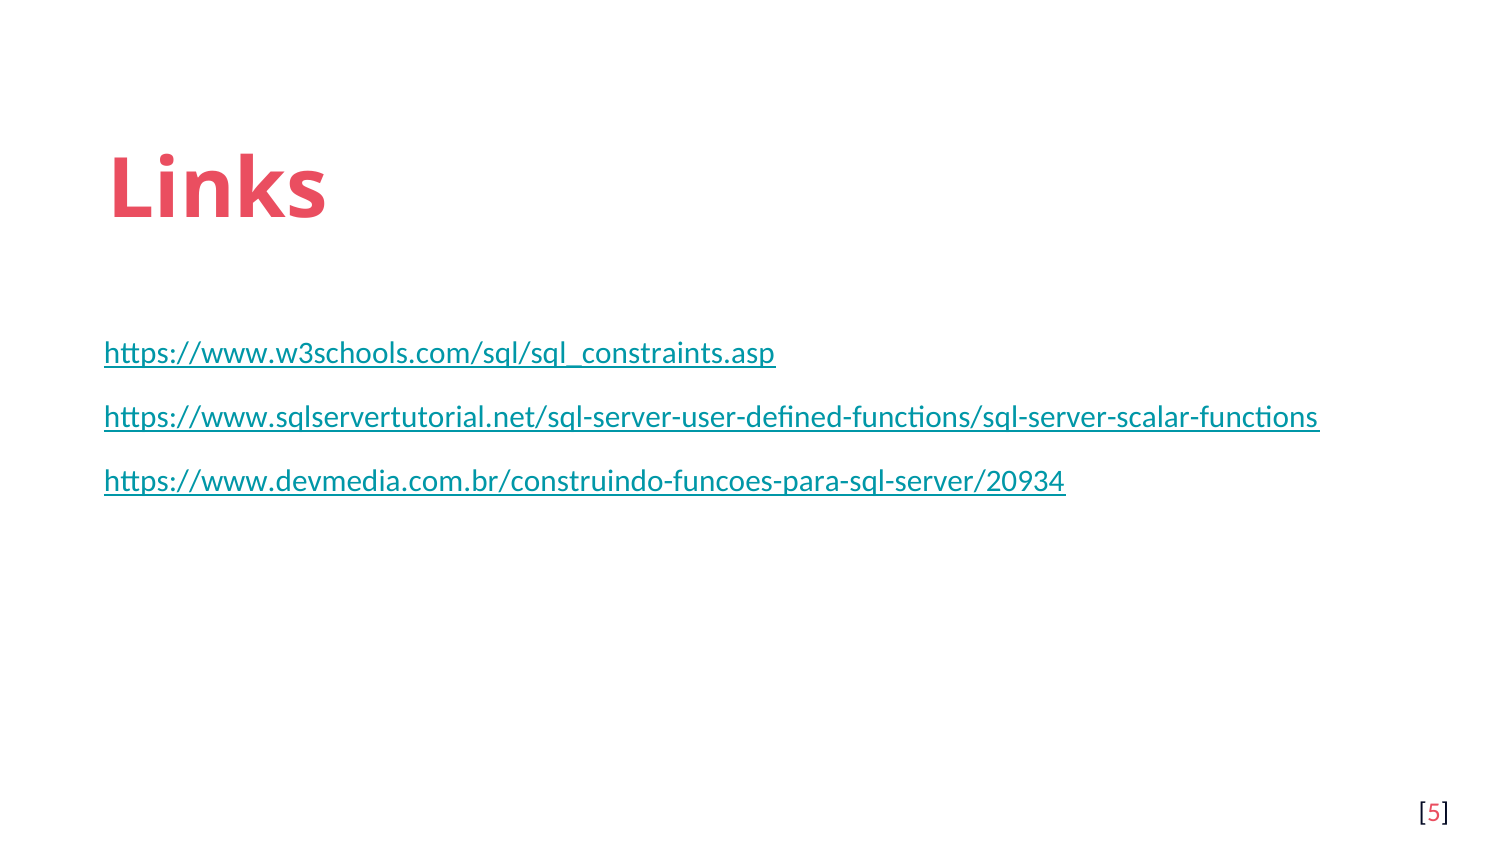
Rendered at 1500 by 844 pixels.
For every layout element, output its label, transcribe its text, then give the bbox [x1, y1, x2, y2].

slide_number [‹#›] [1403, 779, 1494, 844]
text_box Links [92, 104, 1408, 243]
text_box https://www.w3schools.com/sql/sql_constraints.asp https://www.sqlservertutorial.net/sql-server-user-defined-functions/sql-server-scalar-functions https://www.devmedia.com.br/construindo-funcoes-para-sql-server/20934 [89, 312, 1412, 668]
